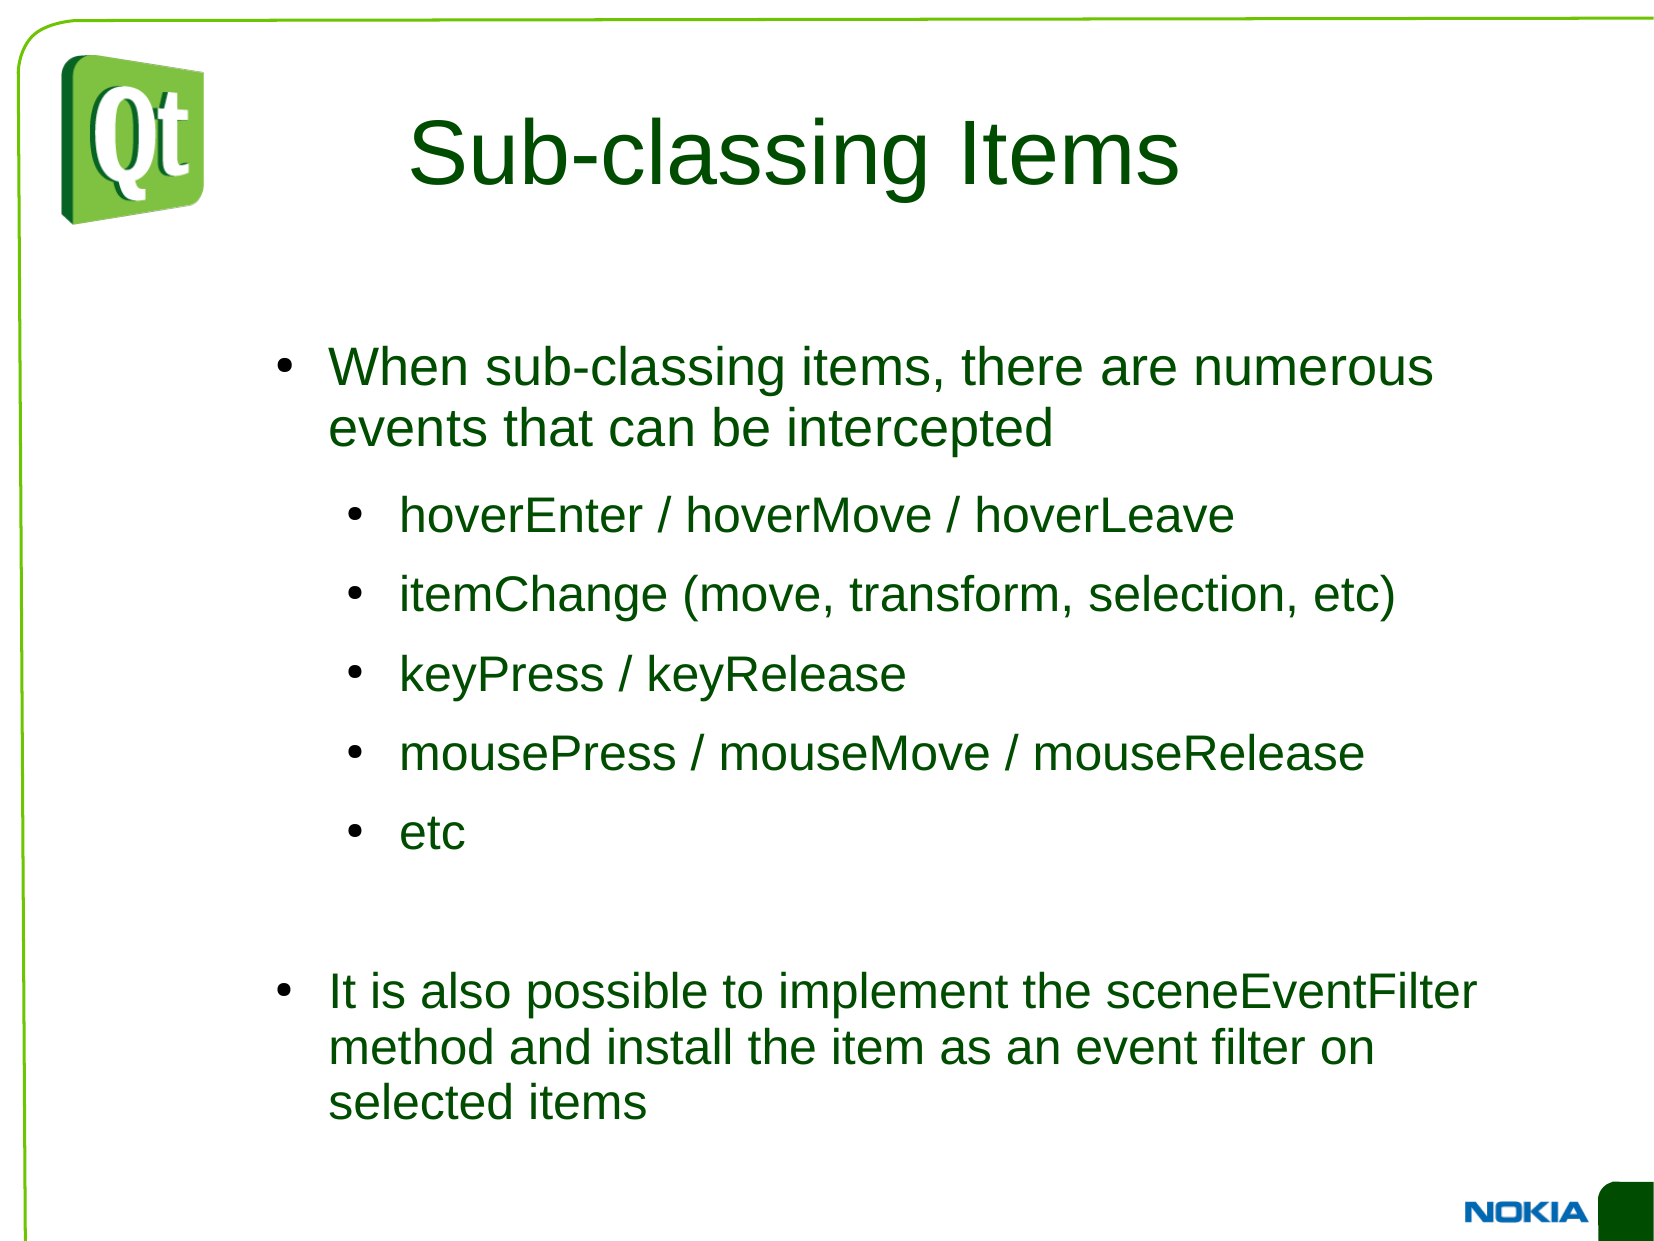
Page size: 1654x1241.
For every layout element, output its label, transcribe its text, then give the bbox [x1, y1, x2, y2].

picture [61, 55, 204, 225]
title Sub-classing Items [257, 56, 1333, 250]
picture [1465, 1201, 1589, 1223]
list When sub-classing items, there are numerous events that can be intercepted hoverEnter / hoverMove / hoverLeave itemChange (move, transform, selection, etc) keyPress / keyRelease mousePress / mouseMove / mouseRelease etc It is also possible to implement the sceneEventFilter method and install the item as an event filter on selected items [257, 336, 1577, 1131]
